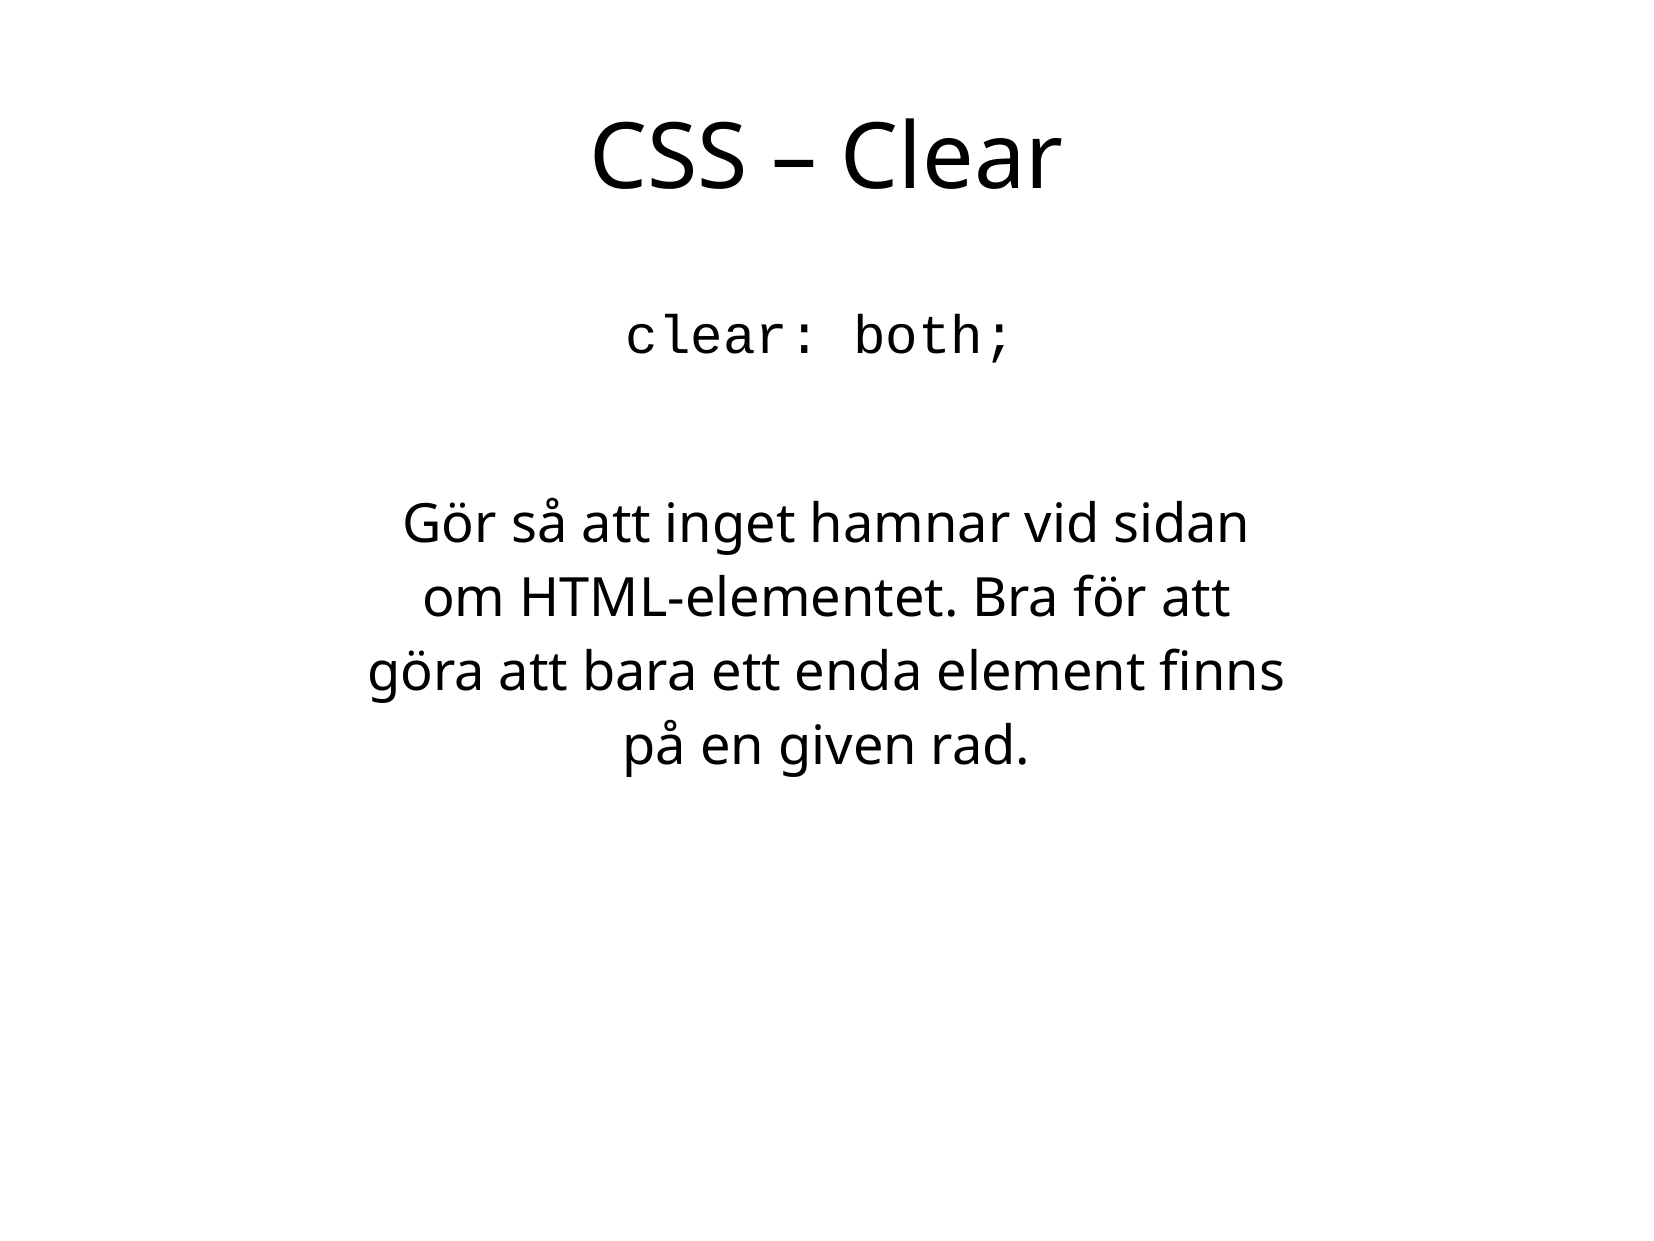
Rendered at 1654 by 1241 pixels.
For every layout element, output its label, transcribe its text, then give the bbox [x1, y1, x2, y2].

text_box clear: both; [318, 307, 1323, 370]
title CSS – Clear [82, 49, 1571, 257]
text_box Gör så att inget hamnar vid sidan om HTML-elementet. Bra för att göra att bara ett enda element finns på en given rad. [360, 484, 1294, 706]
